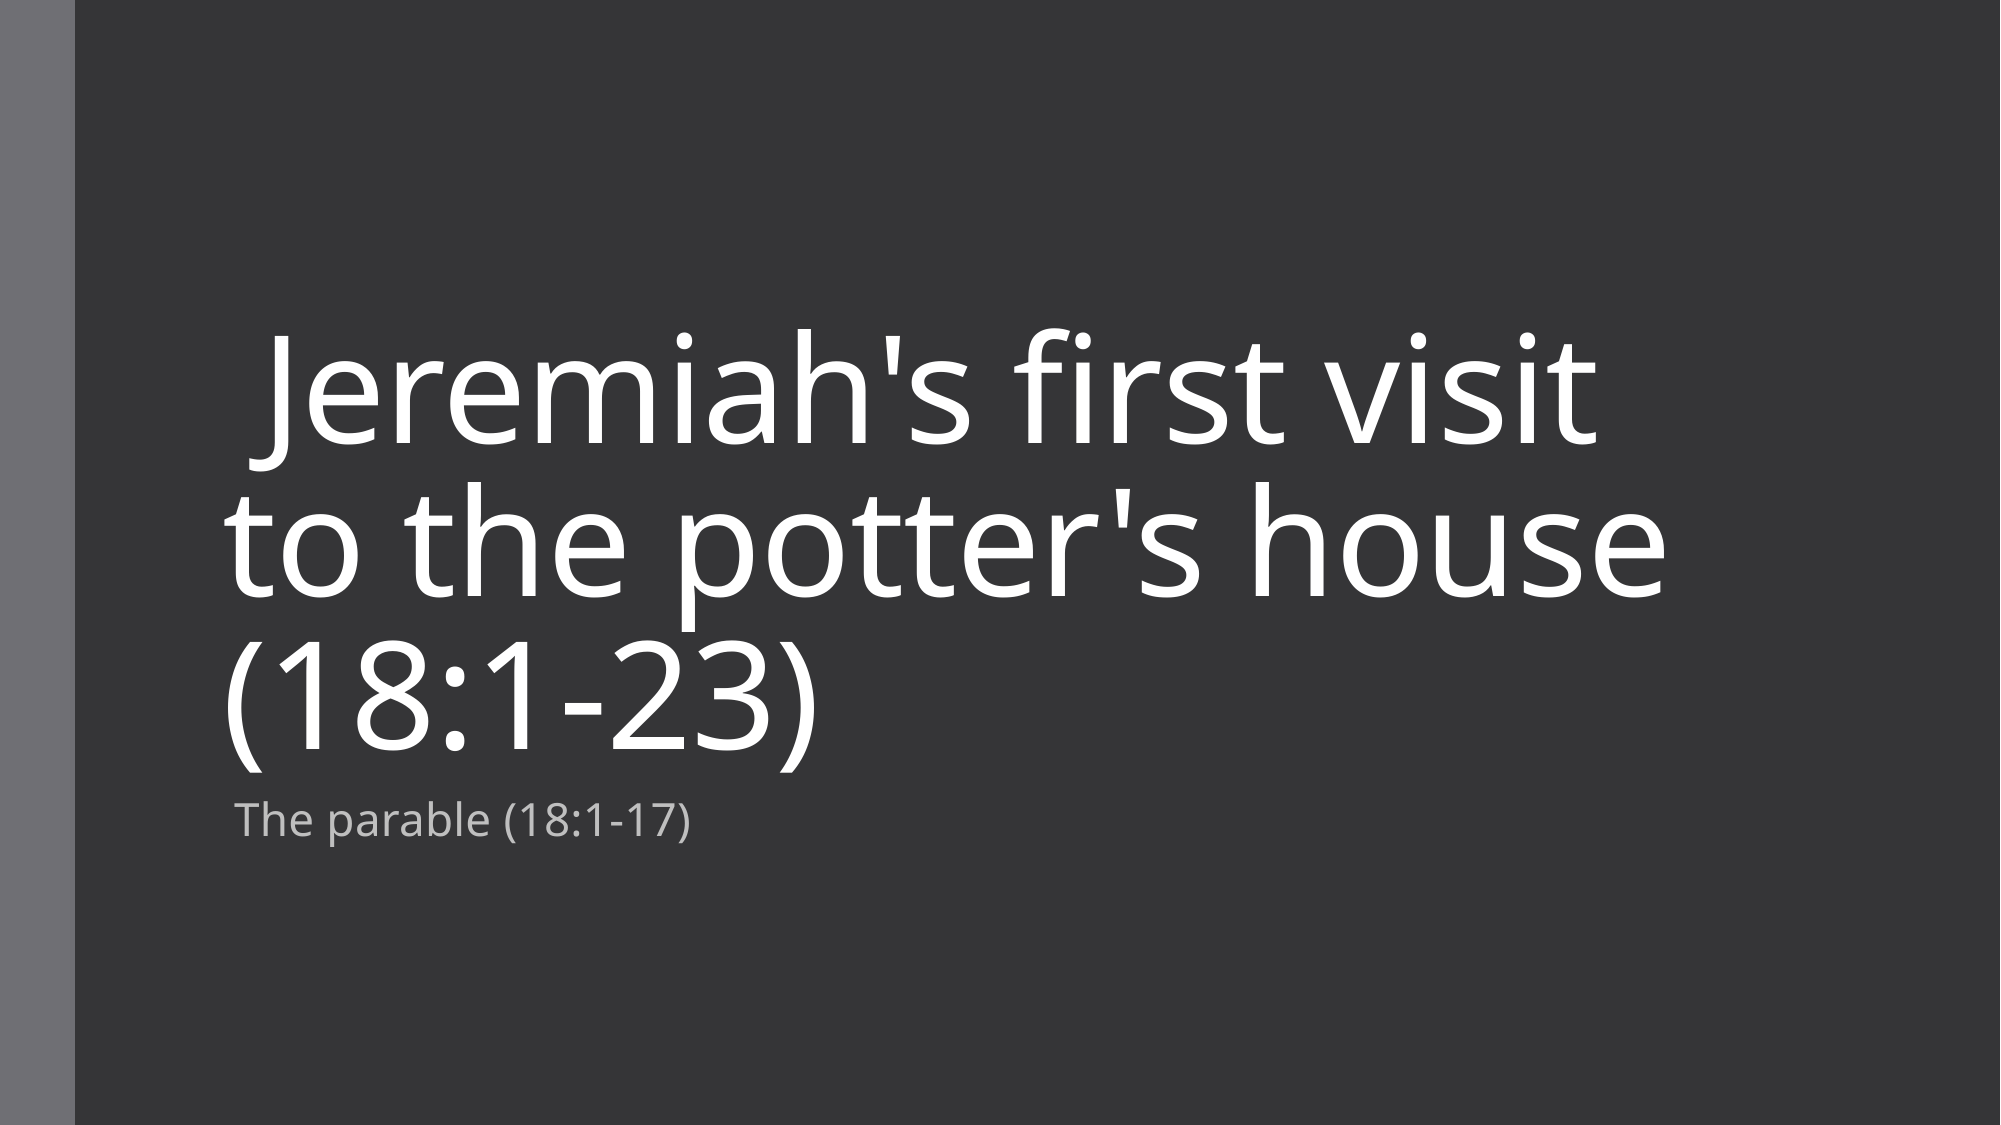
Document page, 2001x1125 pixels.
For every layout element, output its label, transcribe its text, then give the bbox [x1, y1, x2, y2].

title Jeremiah's first visit to the potter's house (18:1-23) [206, 124, 1752, 787]
subtitle The parable (18:1-17) [206, 787, 1752, 1066]
